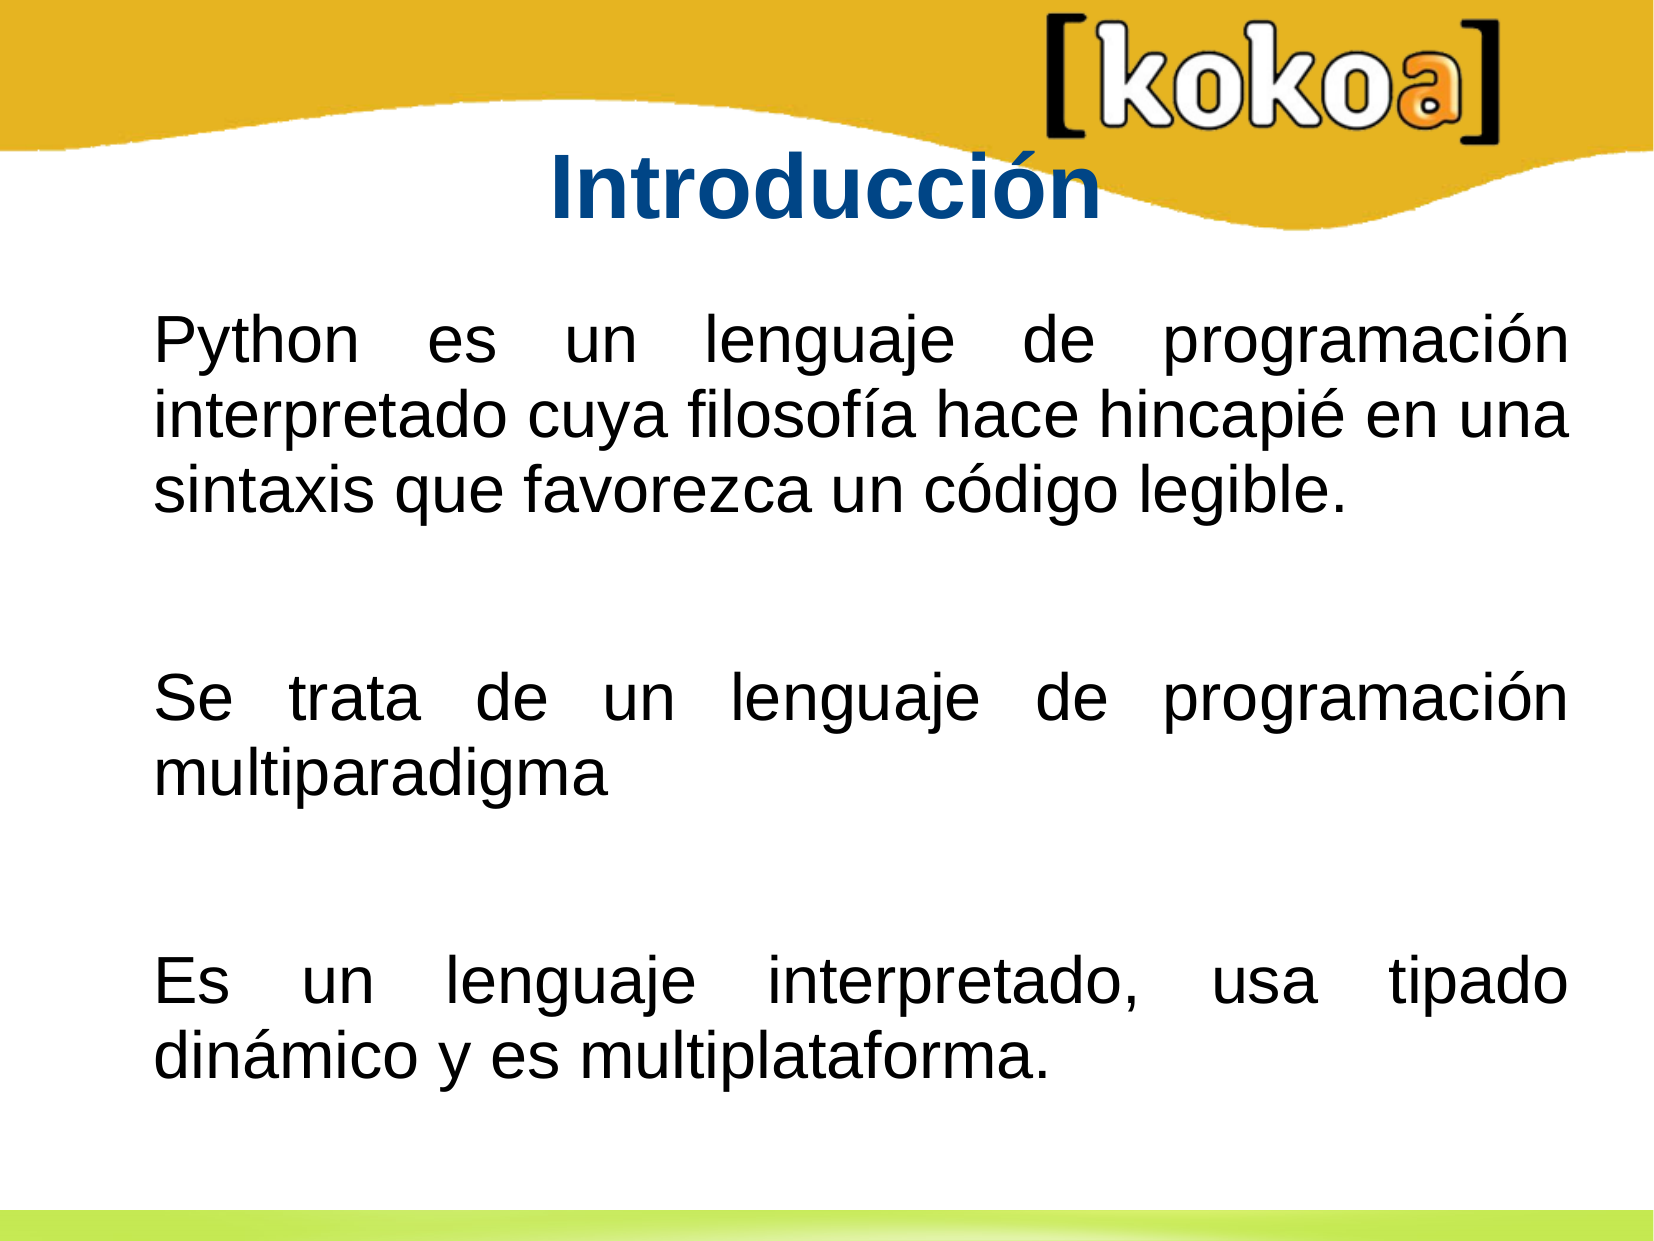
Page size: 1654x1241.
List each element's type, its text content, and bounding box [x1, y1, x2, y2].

picture [0, 1210, 1654, 1241]
title Introducción [82, 83, 1571, 291]
list Python es un lenguaje de programación interpretado cuya filosofía hace hincapié en una sintaxis que favorezca un código legible. Se trata de un lenguaje de programación multiparadigma Es un lenguaje interpretado, usa tipado dinámico y es multiplataforma. [82, 302, 1571, 1093]
picture [0, 0, 1654, 488]
